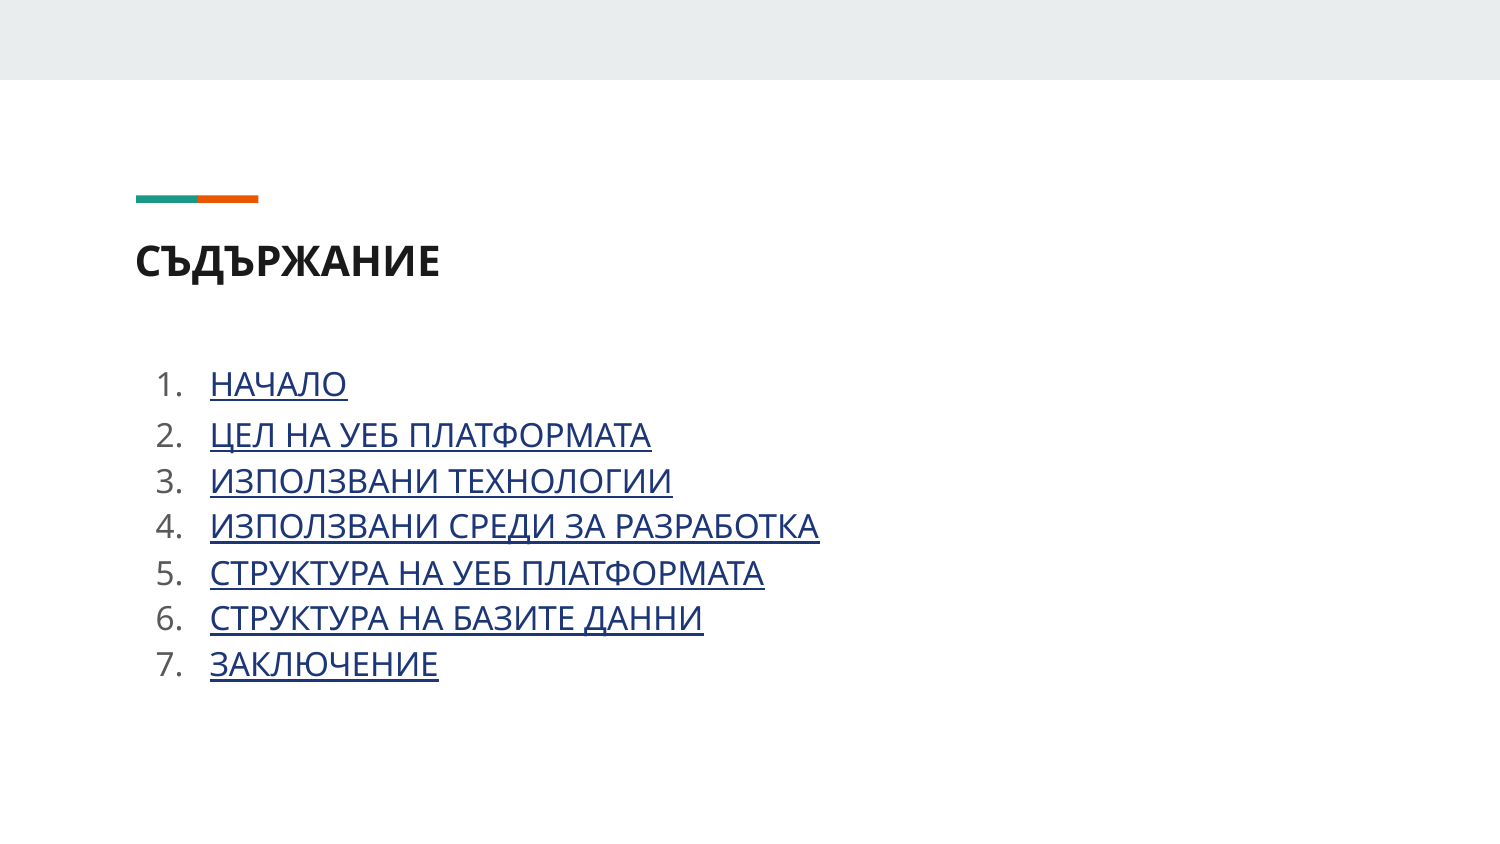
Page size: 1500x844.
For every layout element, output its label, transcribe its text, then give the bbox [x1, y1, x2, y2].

list НАЧАЛО ЦЕЛ НА УЕБ ПЛАТФОРМАТА ИЗПОЛЗВАНИ ТЕХНОЛОГИИ ИЗПОЛЗВАНИ СРЕДИ ЗА РАЗРАБОТКА СТРУКТУРА НА УЕБ ПЛАТФОРМАТА СТРУКТУРА НА БАЗИТЕ ДАННИ ЗАКЛЮЧЕНИЕ [119, 341, 1381, 712]
title СЪДЪРЖАНИЕ [119, 216, 1381, 305]
